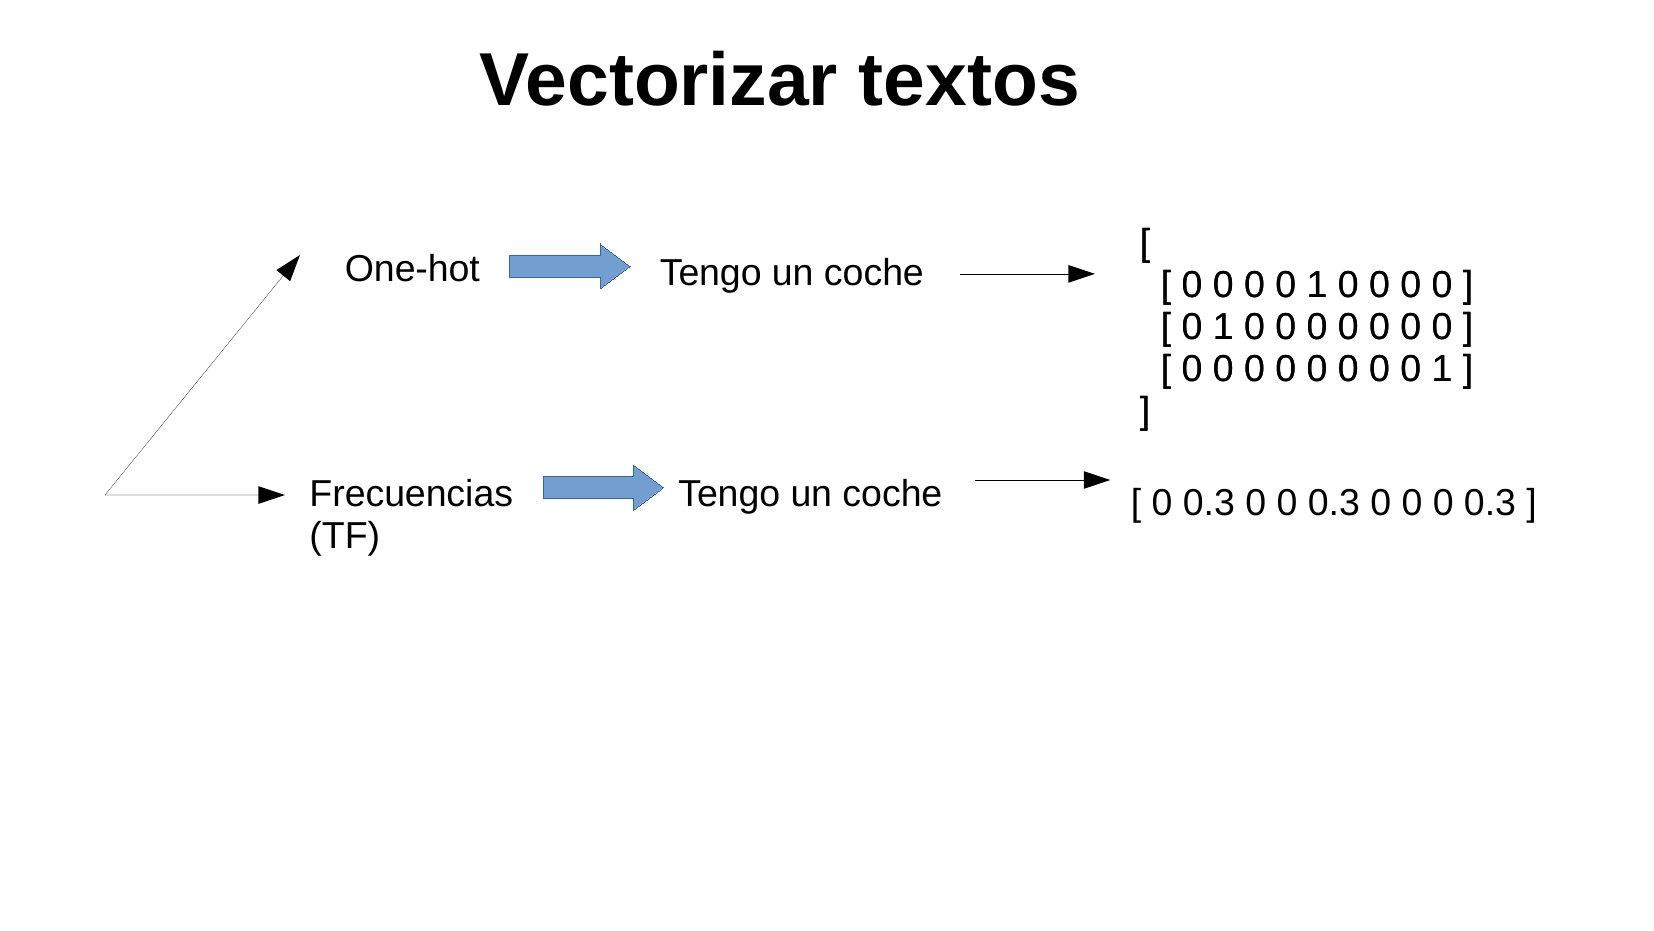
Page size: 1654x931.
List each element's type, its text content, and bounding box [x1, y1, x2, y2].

text_box Vectorizar textos [465, 30, 1202, 186]
text_box One-hot [330, 240, 661, 326]
text_box [ [ 0 0 0 0 1 0 0 0 0 ] [ 0 1 0 0 0 0 0 0 0 ] [ 0 0 0 0 0 0 0 0 1 ] ] [1125, 213, 1576, 406]
text_box Frecuencias (TF) [294, 465, 625, 551]
text_box [543, 465, 663, 511]
text_box Tengo un coche [663, 465, 994, 551]
text_box Tengo un coche [645, 243, 976, 330]
text_box [509, 243, 631, 289]
text_box [ 0 0.3 0 0 0.3 0 0 0 0.3 ] [1095, 432, 1591, 554]
